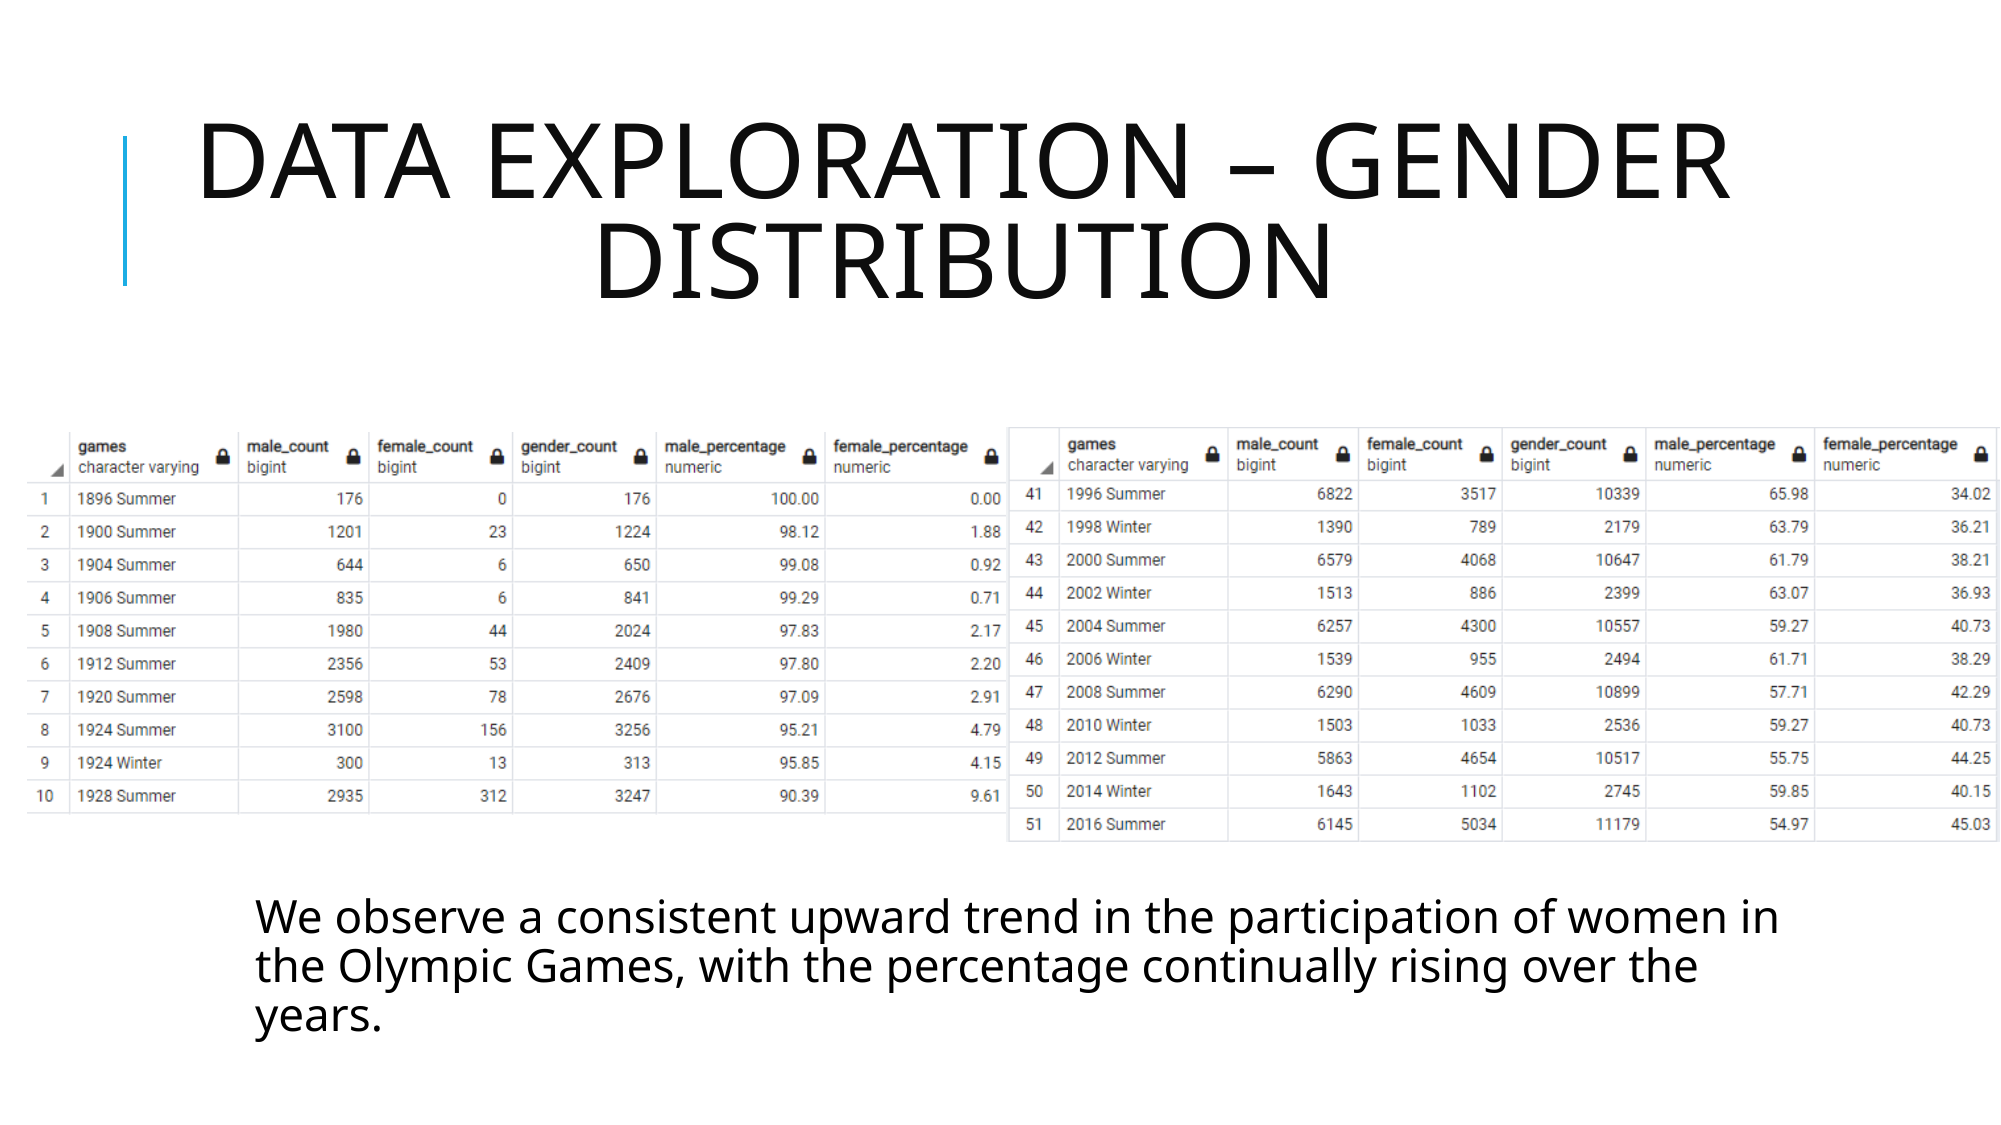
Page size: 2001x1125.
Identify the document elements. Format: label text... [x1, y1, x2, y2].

picture [27, 427, 2000, 842]
list We observe a consistent upward trend in the participation of women in the Olympic Games, with the percentage continually rising over the years. [247, 886, 1843, 1125]
title Data exploration – gender distribution [168, 96, 1763, 343]
